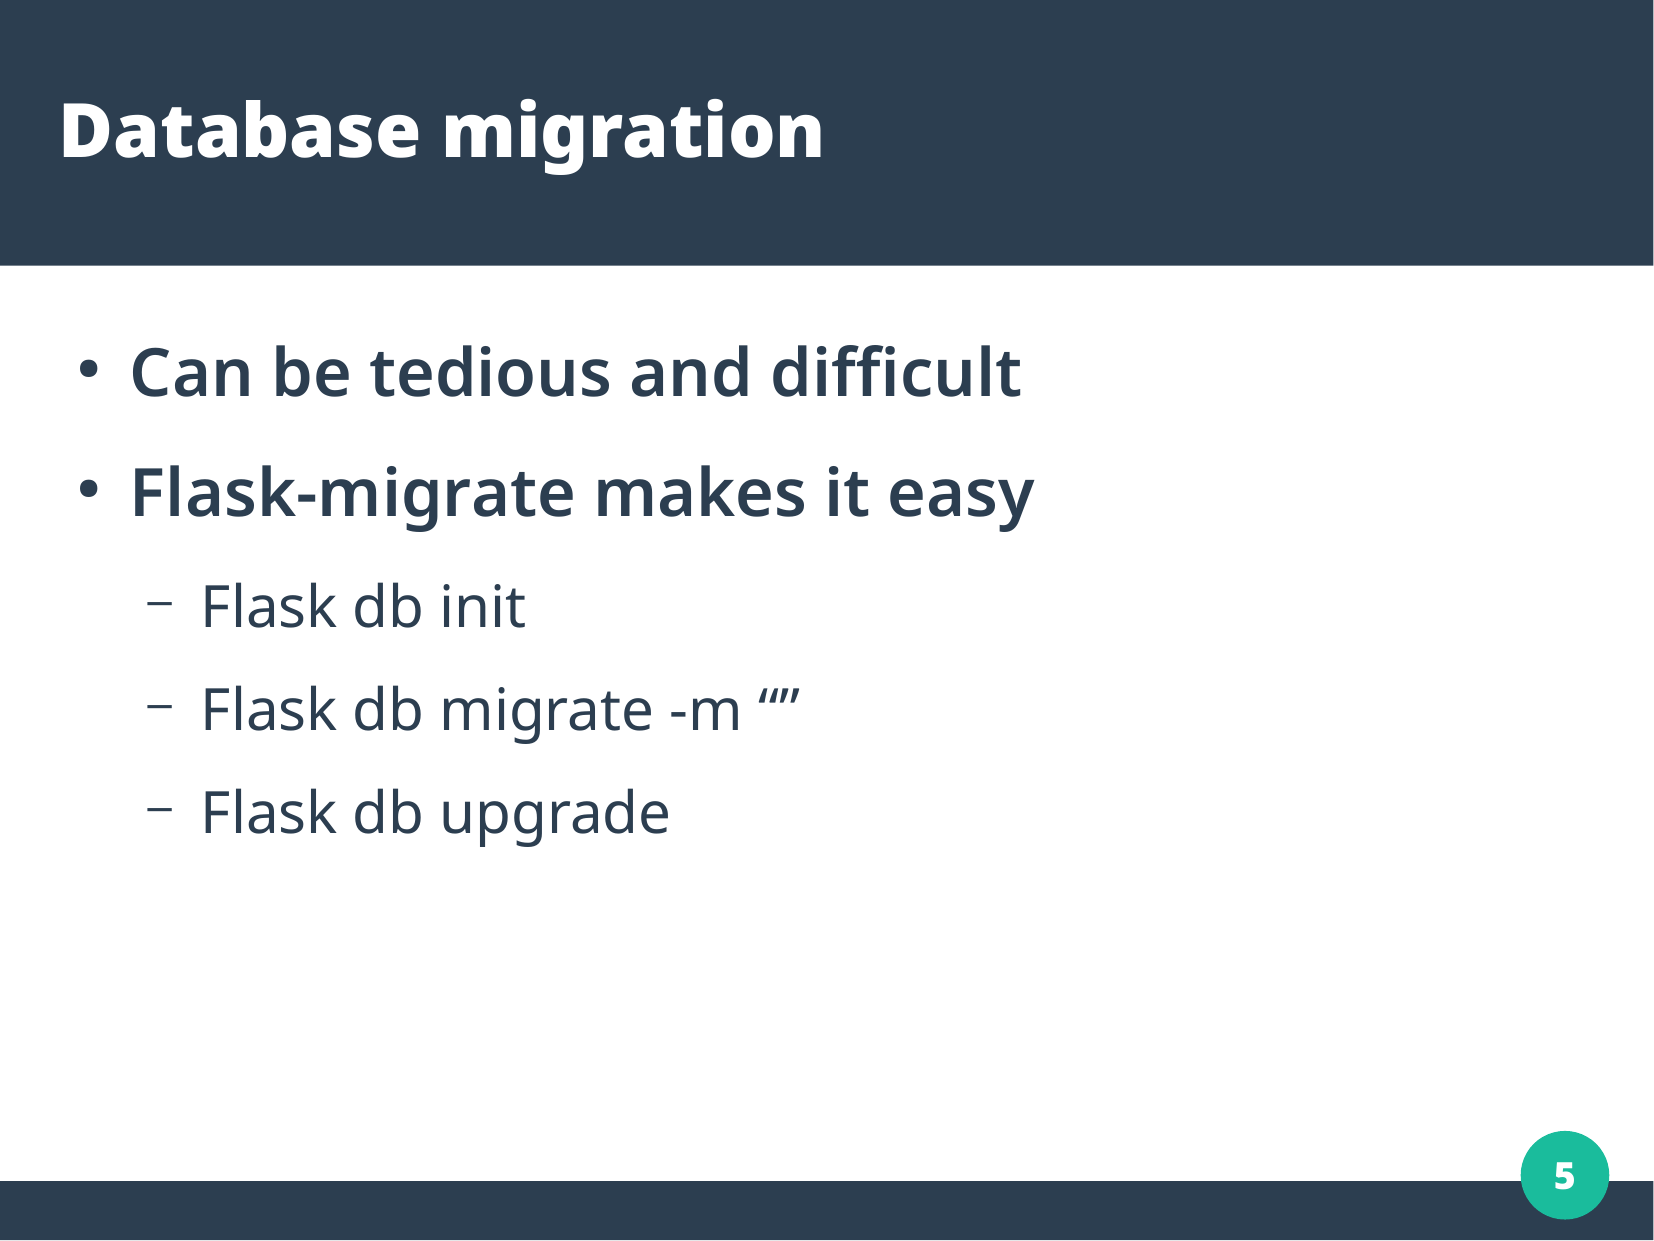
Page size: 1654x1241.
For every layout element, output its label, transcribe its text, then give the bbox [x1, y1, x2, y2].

title Database migration [59, 49, 1595, 207]
list Can be tedious and difficult Flask-migrate makes it easy Flask db init Flask db migrate -m “” Flask db upgrade [59, 324, 1595, 1152]
